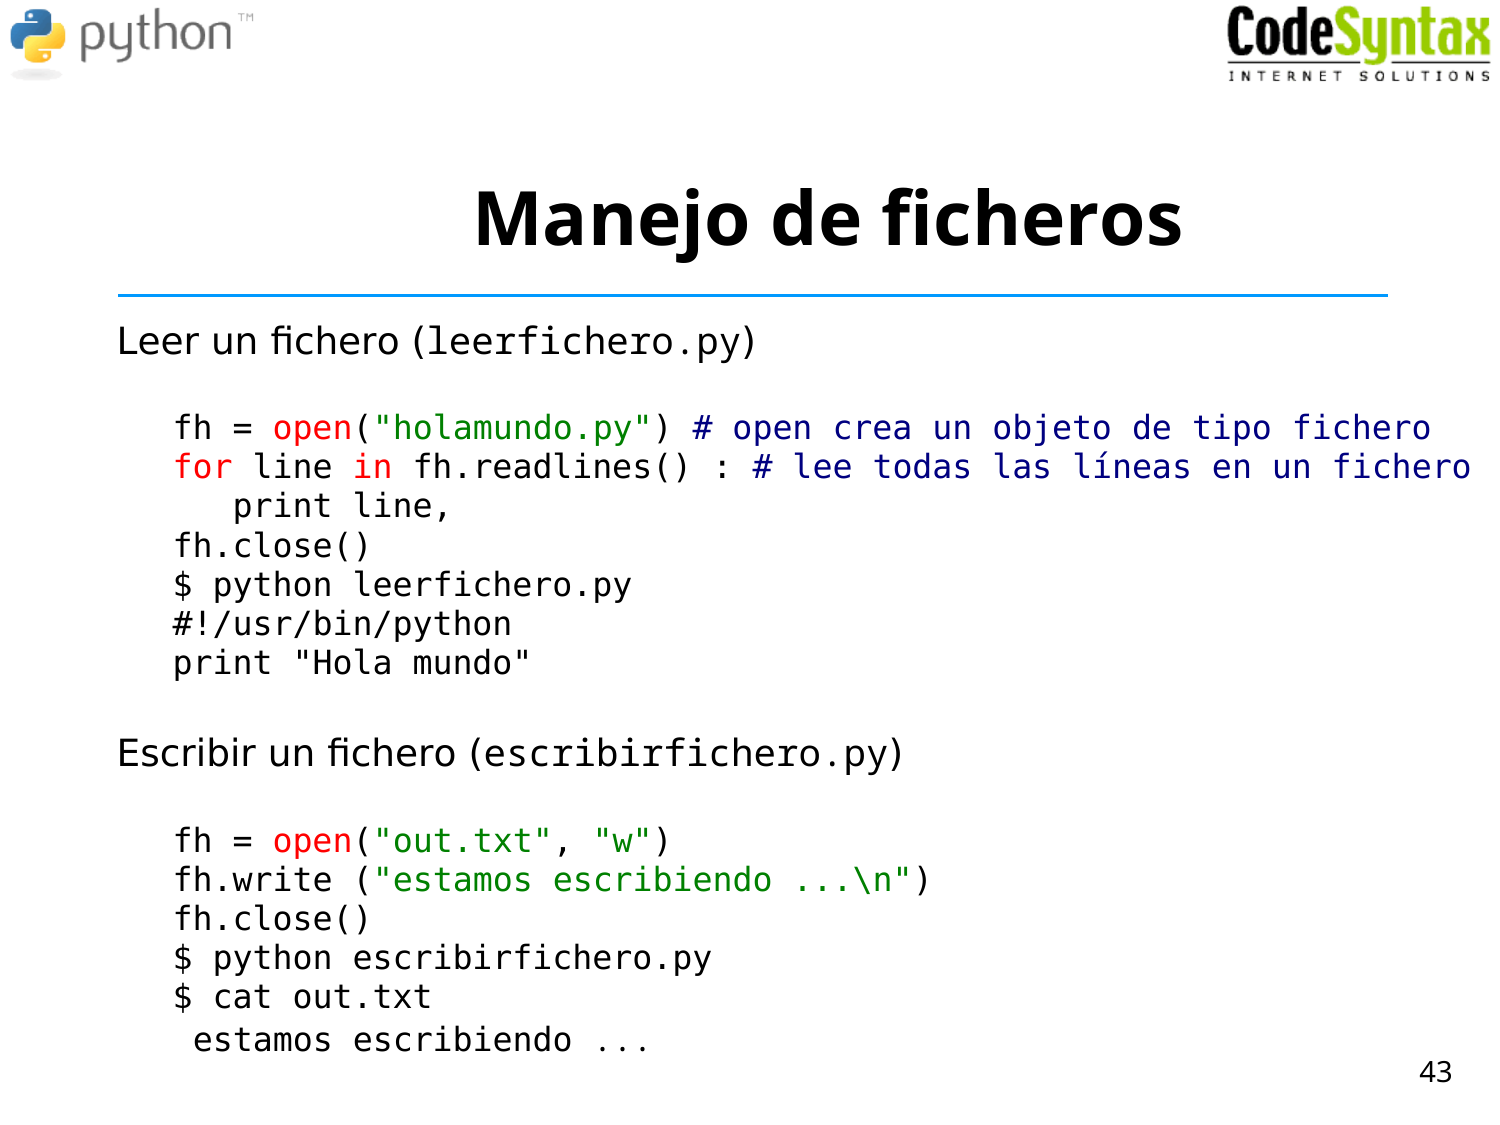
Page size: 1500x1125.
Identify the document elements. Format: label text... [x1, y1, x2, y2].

picture [1226, 5, 1500, 83]
list Leer un fichero (leerfichero.py) fh = open("holamundo.py") # open crea un objeto de tipo fichero for line in fh.readlines() : # lee todas las líneas en un fichero print line, fh.close() $ python leerfichero.py #!/usr/bin/python print "Hola mundo" Escribir un fichero (escribirfichero.py) fh = open("out.txt", "w") fh.write ("estamos escribiendo ...\n") fh.close() $ python escribirfichero.py $ cat out.txt estamos escribiendo ... [101, 314, 1500, 1125]
picture [0, 0, 286, 92]
title Manejo de ficheros [188, 35, 1468, 276]
